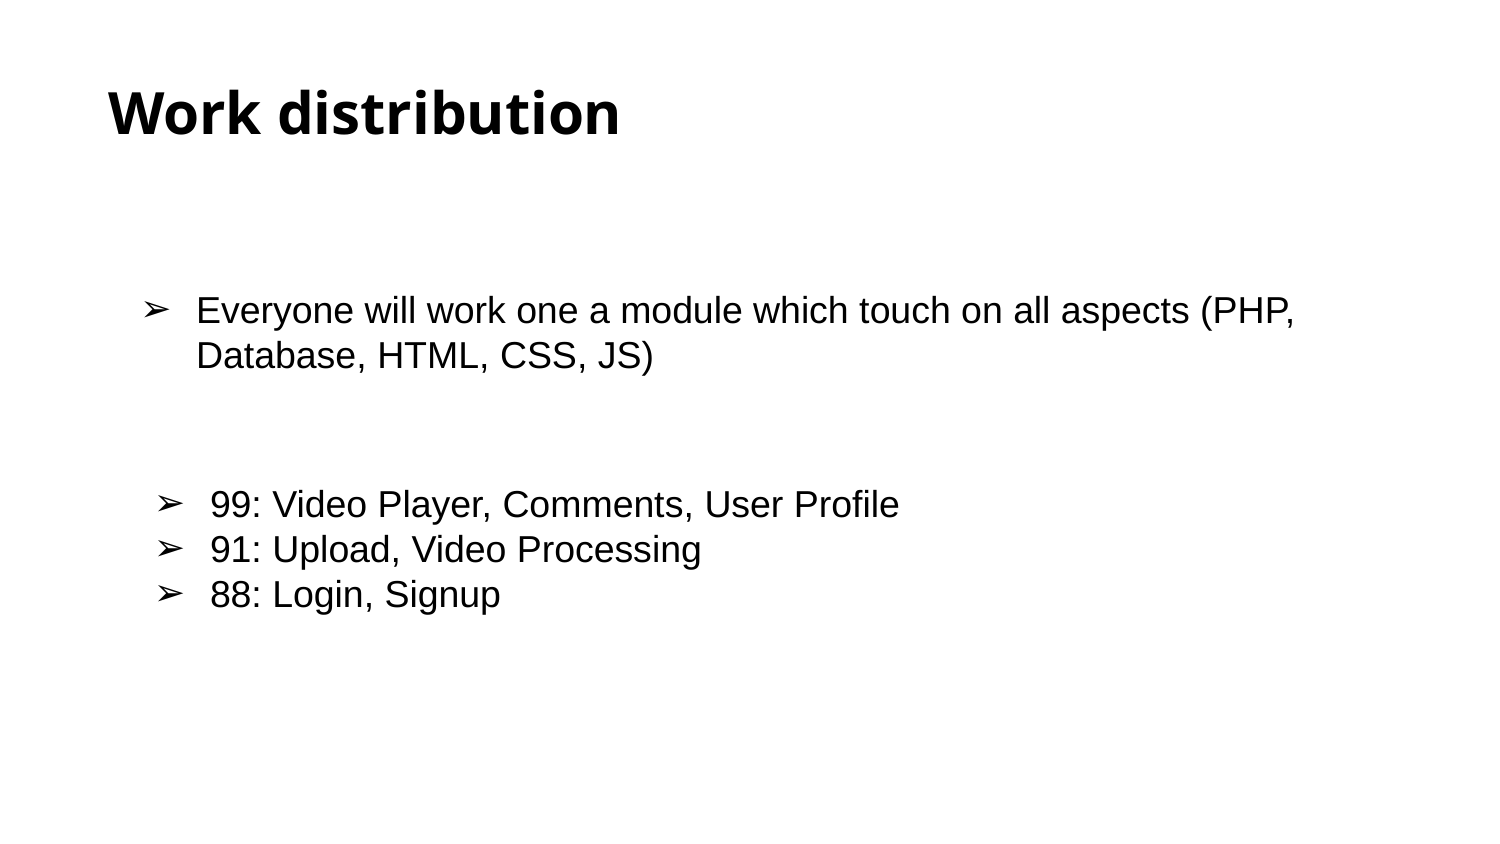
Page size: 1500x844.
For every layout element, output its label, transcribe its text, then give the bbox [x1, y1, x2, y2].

text_box 99: Video Player, Comments, User Profile 91: Upload, Video Processing 88: Login, Signup [120, 464, 1397, 630]
text_box Work distribution [93, 61, 1380, 162]
text_box Everyone will work one a module which touch on all aspects (PHP, Database, HTML, CSS, JS) [106, 271, 1383, 392]
